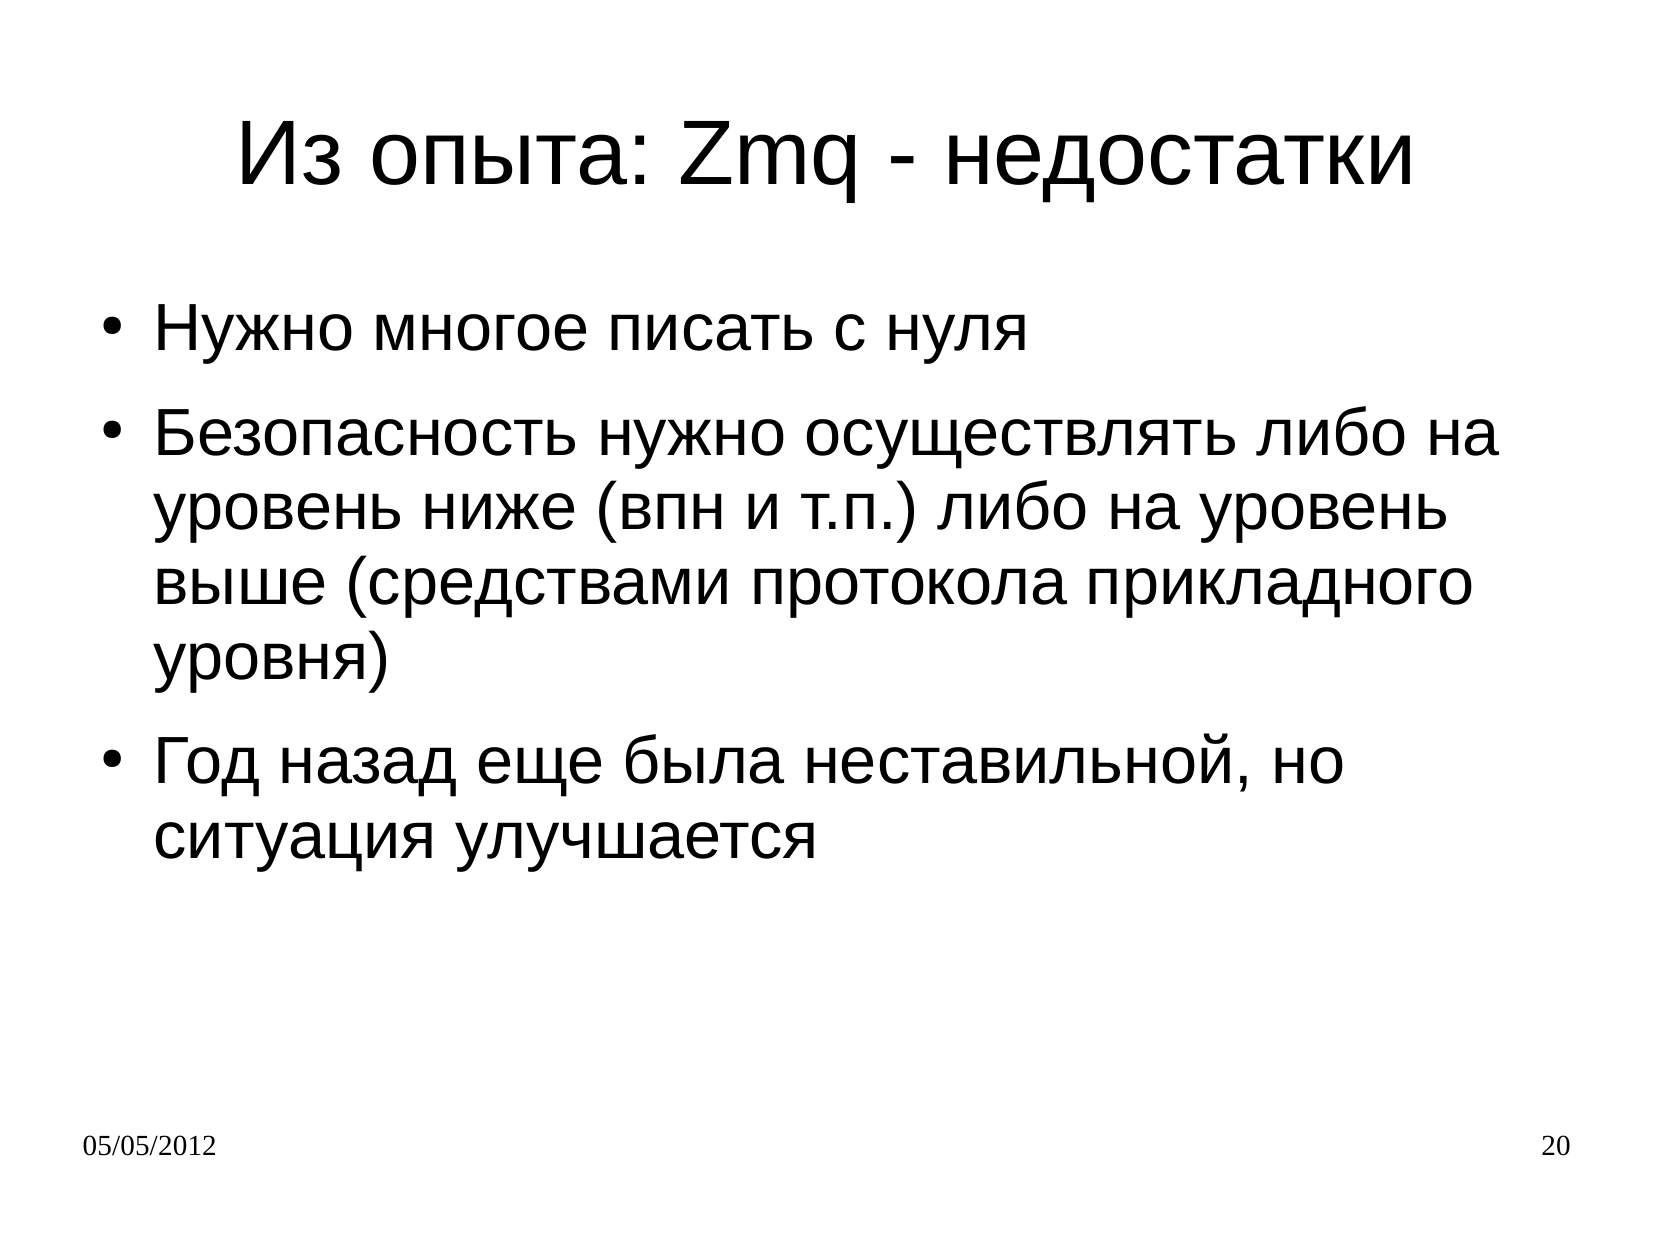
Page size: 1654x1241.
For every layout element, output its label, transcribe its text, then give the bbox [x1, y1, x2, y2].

title Из опыта: Zmq - недостатки [82, 49, 1571, 257]
list Нужно многое писать с нуля Безопасность нужно осуществлять либо на уровень ниже (впн и т.п.) либо на уровень выше (средствами протокола прикладного уровня) Год назад еще была неставильной, но ситуация улучшается [82, 290, 1538, 1010]
